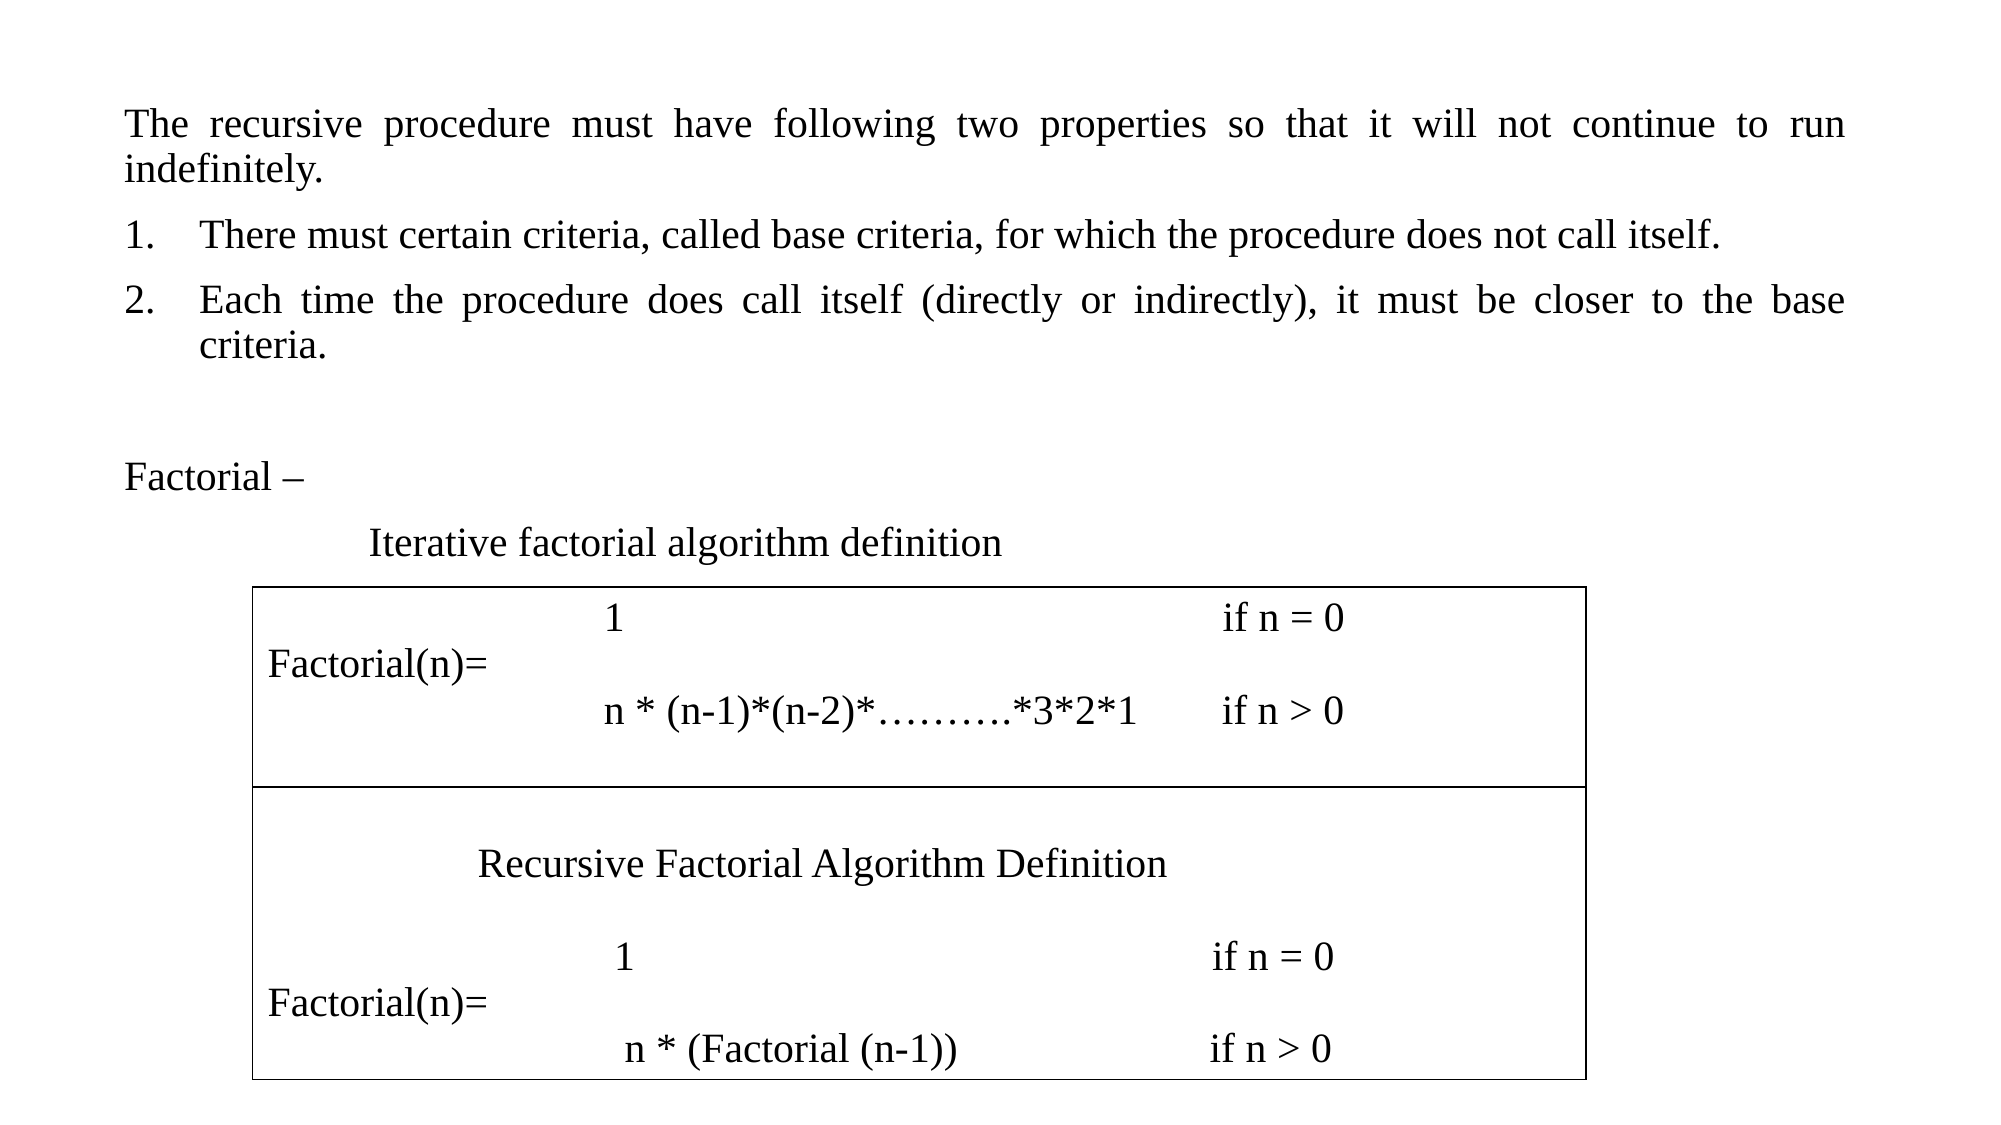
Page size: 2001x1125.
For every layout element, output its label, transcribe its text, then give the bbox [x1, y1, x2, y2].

list The recursive procedure must have following two properties so that it will not continue to run indefinitely. There must certain criteria, called base criteria, for which the procedure does not call itself. Each time the procedure does call itself (directly or indirectly), it must be closer to the base criteria. Factorial – Iterative factorial algorithm definition [109, 93, 1863, 1106]
table_cell Recursive Factorial Algorithm Definition 1 if n = 0 Factorial(n)= n * (Factorial (n-1)) if n > 0 [253, 788, 1585, 1079]
table_header 1 if n = 0 Factorial(n)= n * (n-1)*(n-2)*……….*3*2*1 if n > 0 [253, 588, 1585, 786]
